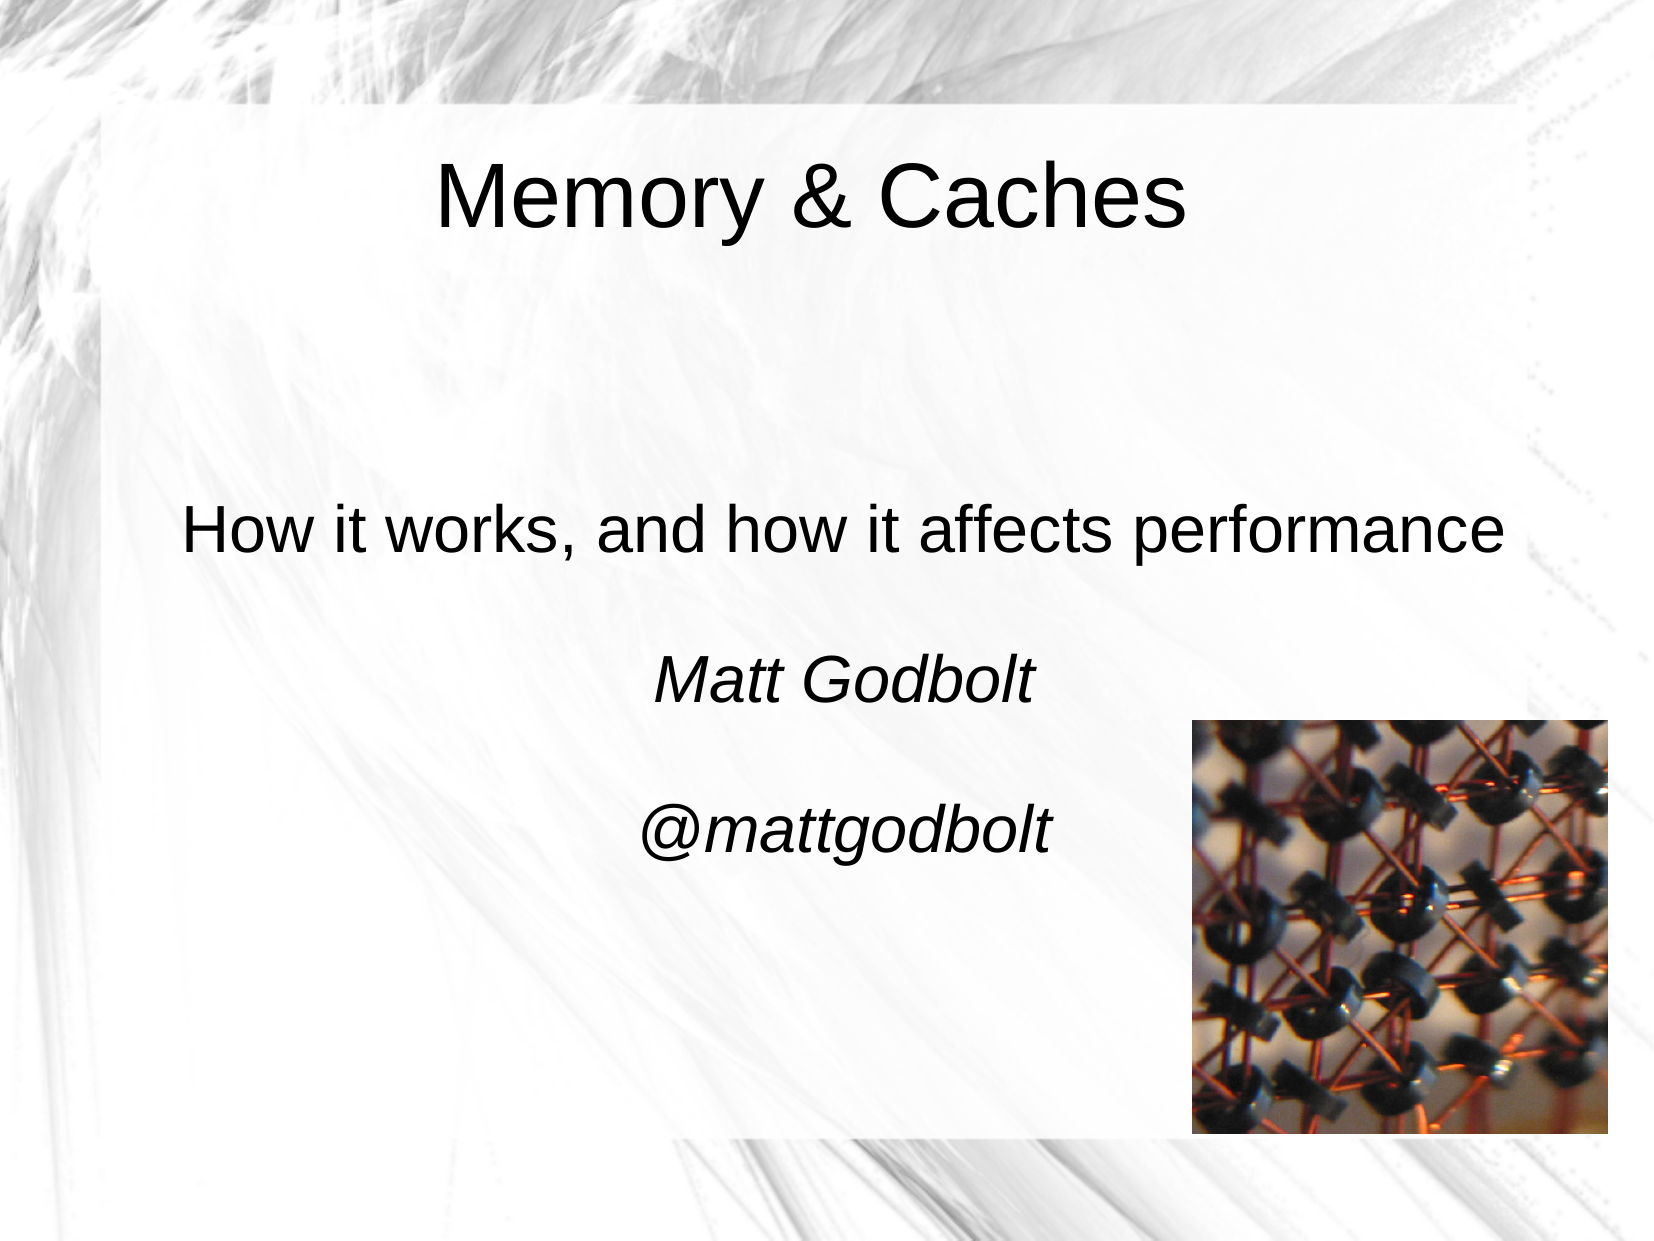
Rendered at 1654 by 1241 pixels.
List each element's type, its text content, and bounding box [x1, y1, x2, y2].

subtitle How it works, and how it affects performance Matt Godbolt @mattgodbolt [118, 319, 1571, 1040]
picture [0, 0, 1654, 1241]
title Memory & Caches [118, 112, 1506, 281]
